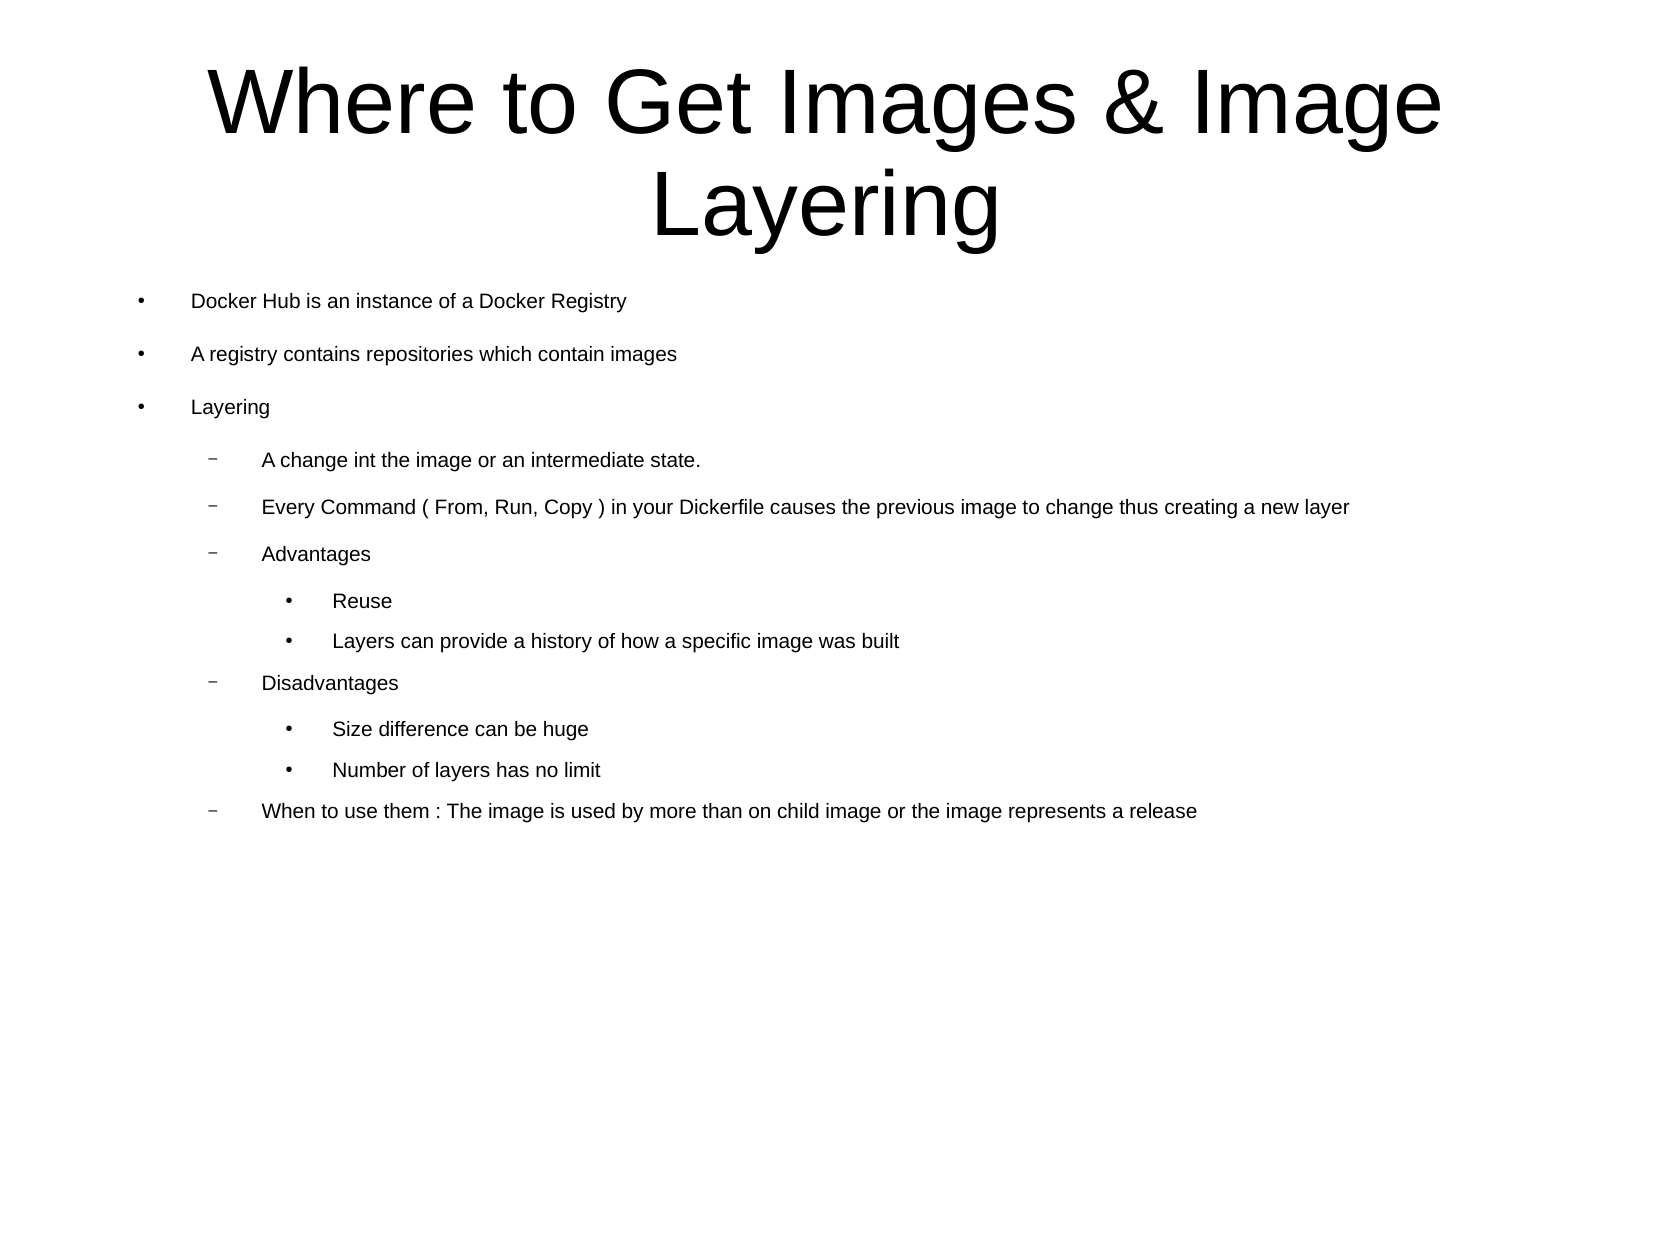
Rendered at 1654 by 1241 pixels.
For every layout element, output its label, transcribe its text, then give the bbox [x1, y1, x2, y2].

title Where to Get Images & Image Layering [82, 49, 1571, 257]
list Docker Hub is an instance of a Docker Registry A registry contains repositories which contain images Layering A change int the image or an intermediate state. Every Command ( From, Run, Copy ) in your Dickerfile causes the previous image to change thus creating a new layer Advantages Reuse Layers can provide a history of how a specific image was built Disadvantages Size difference can be huge Number of layers has no limit When to use them : The image is used by more than on child image or the image represents a release [120, 290, 1609, 1010]
